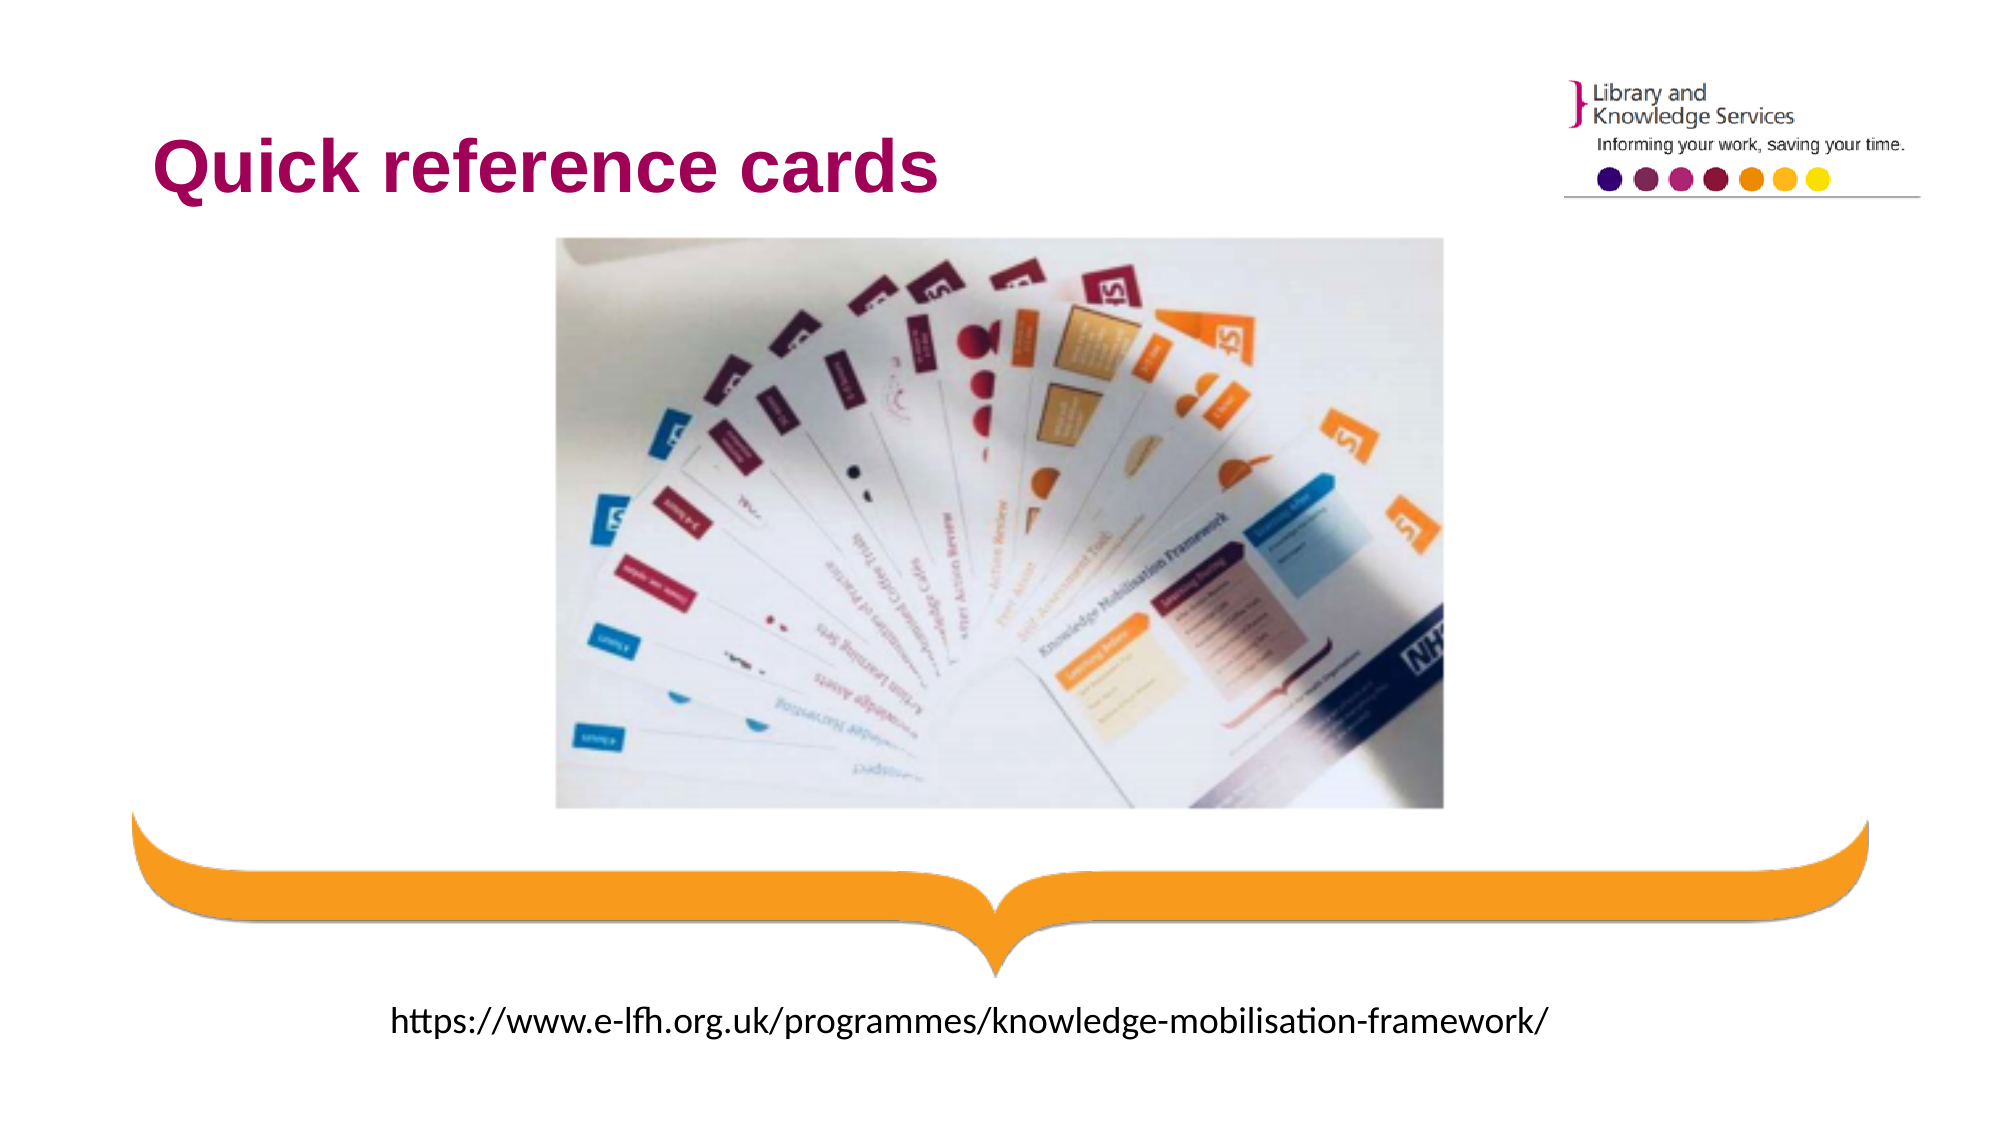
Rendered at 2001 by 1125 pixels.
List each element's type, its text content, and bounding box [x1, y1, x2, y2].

picture [132, 236, 1868, 974]
title Quick reference cards [137, 59, 1863, 278]
picture [1564, 76, 1923, 196]
text_box https://www.e-lfh.org.uk/programmes/knowledge-mobilisation-framework/ [375, 988, 1868, 1049]
